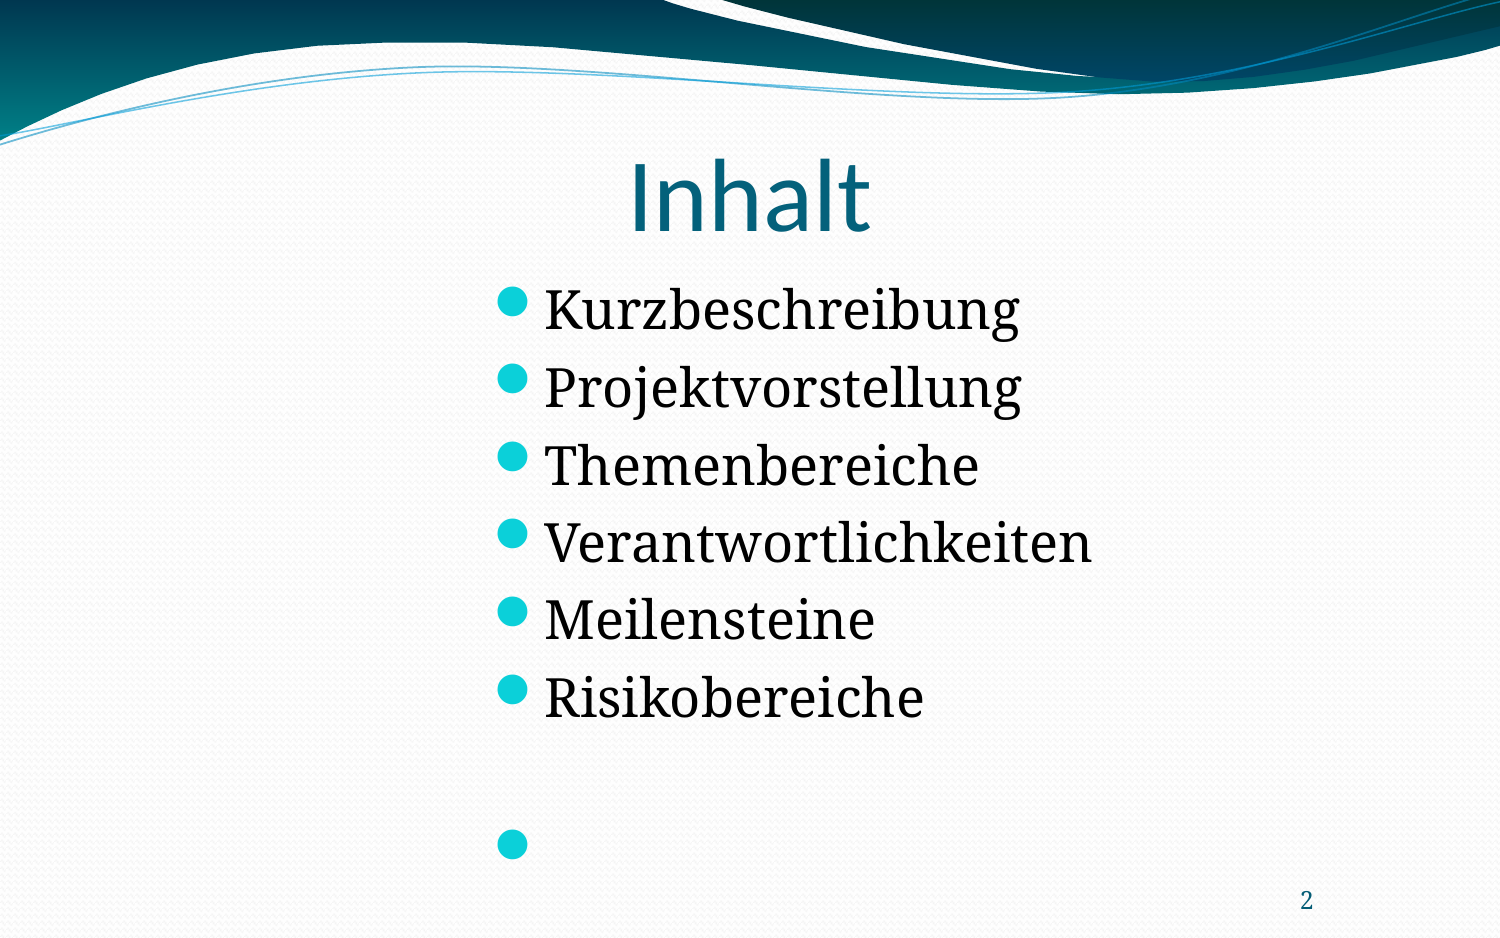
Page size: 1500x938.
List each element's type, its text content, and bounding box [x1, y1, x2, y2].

title Inhalt [75, 96, 1426, 253]
text_box 2 [1299, 868, 1426, 919]
list Kurzbeschreibung Projektvorstellung Themenbereiche Verantwortlichkeiten Meilensteine Risikobereiche [478, 267, 1117, 868]
